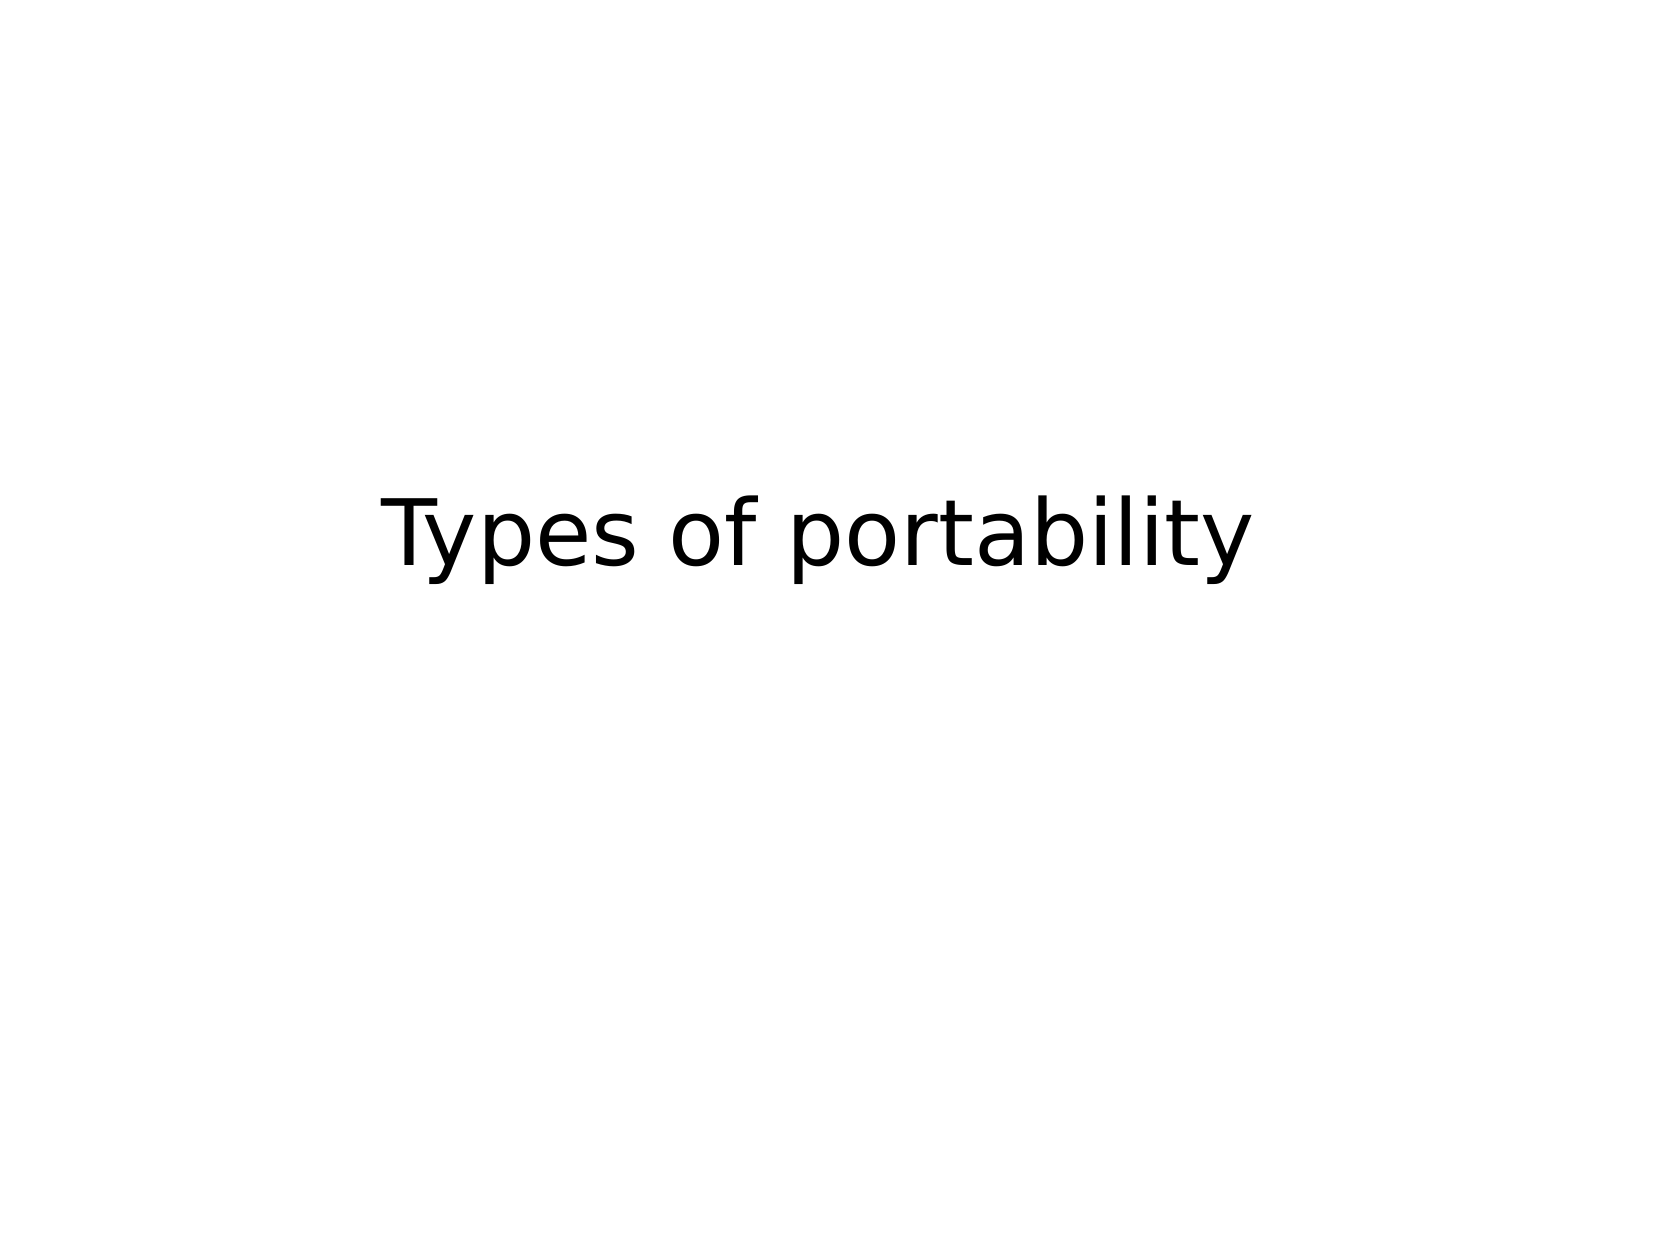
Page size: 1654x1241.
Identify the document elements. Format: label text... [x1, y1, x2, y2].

title Types of portability [75, 430, 1563, 638]
